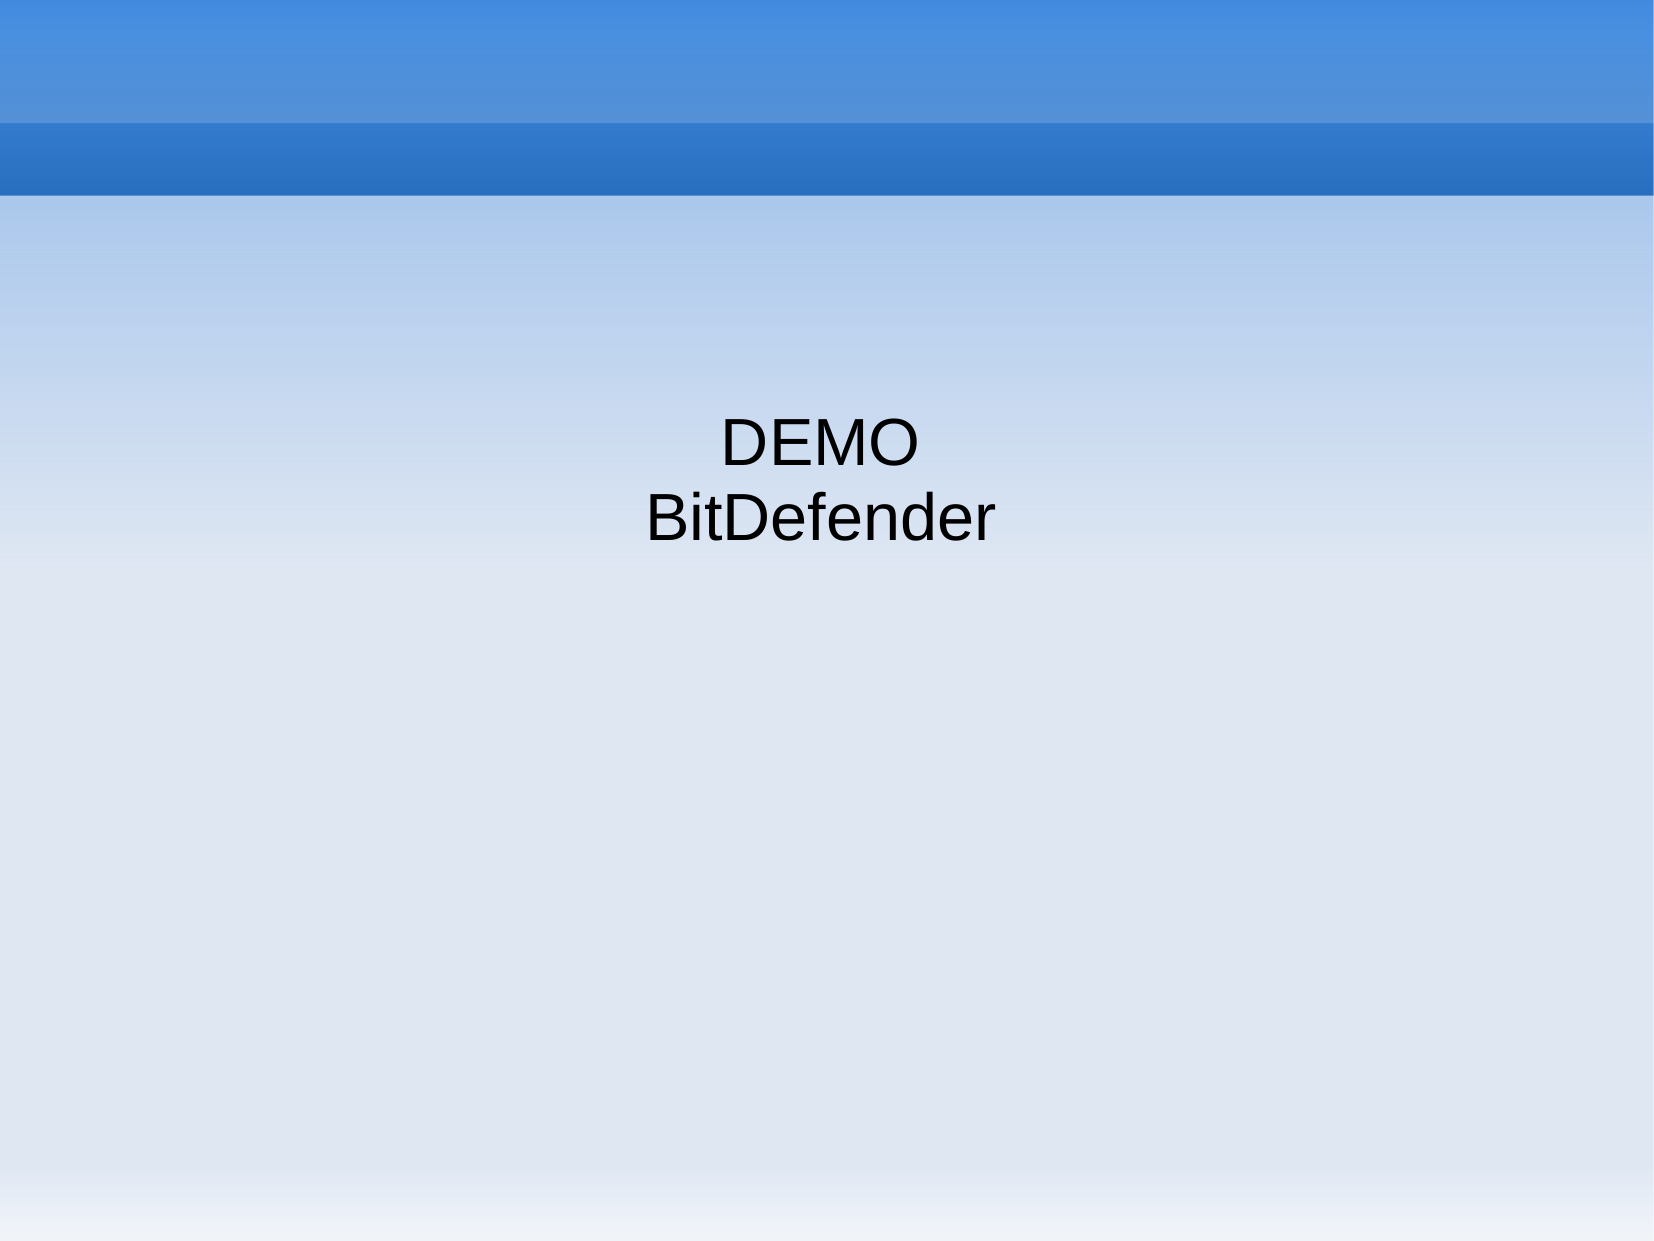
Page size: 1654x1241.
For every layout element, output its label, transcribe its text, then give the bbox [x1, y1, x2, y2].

picture [0, 0, 1654, 1241]
subtitle DEMO BitDefender [76, 0, 1565, 1109]
